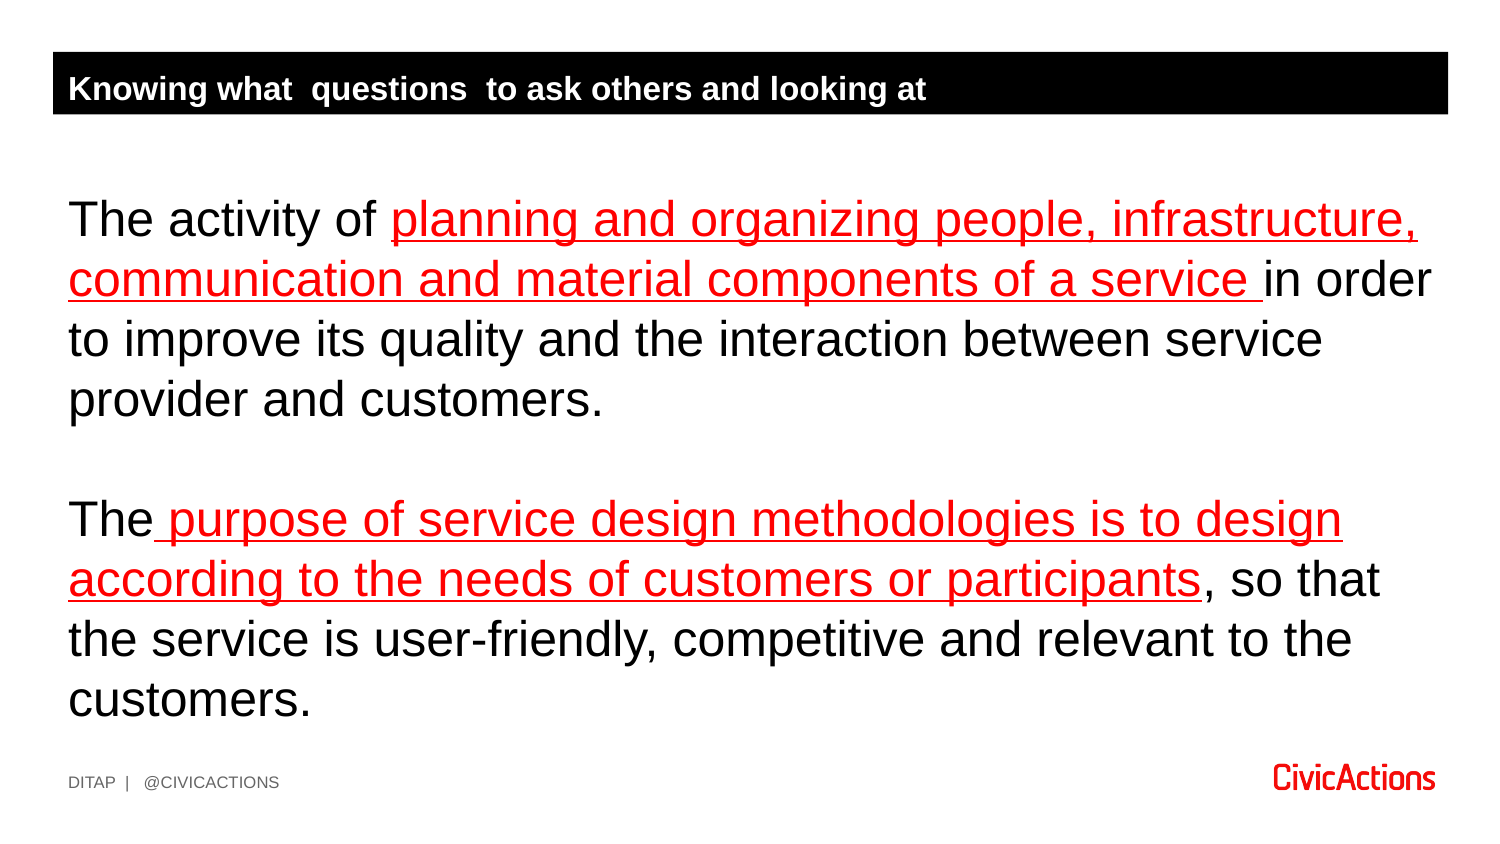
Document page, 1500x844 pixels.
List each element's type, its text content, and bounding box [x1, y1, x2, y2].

picture [1271, 758, 1438, 795]
title Knowing what questions to ask others and looking at [53, 51, 1449, 115]
text_box The activity of planning and organizing people, infrastructure, communication and material components of a service in order to improve its quality and the interaction between service provider and customers. The purpose of service design methodologies is to design according to the needs of customers or participants, so that the service is user-friendly, competitive and relevant to the customers. [53, 171, 1449, 668]
